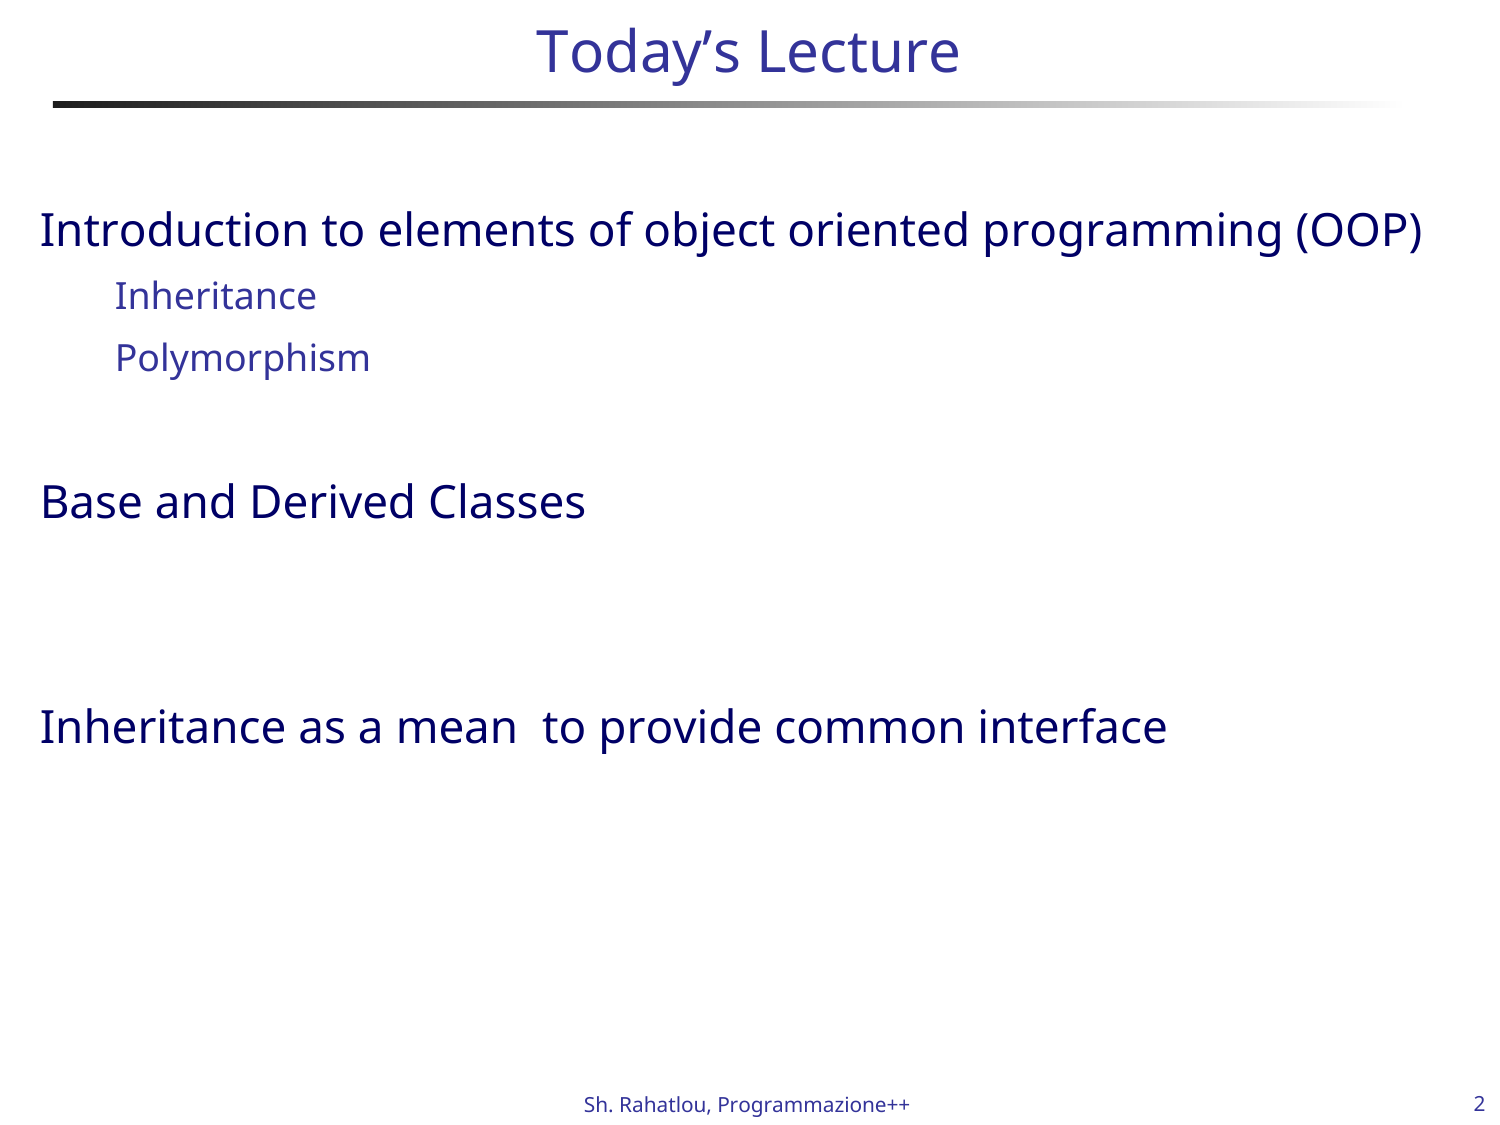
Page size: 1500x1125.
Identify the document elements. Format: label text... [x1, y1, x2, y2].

list Introduction to elements of object oriented programming (OOP) Inheritance Polymorphism Base and Derived Classes Inheritance as a mean to provide common interface [24, 114, 1469, 1075]
title Today’s Lecture [86, 2, 1412, 103]
